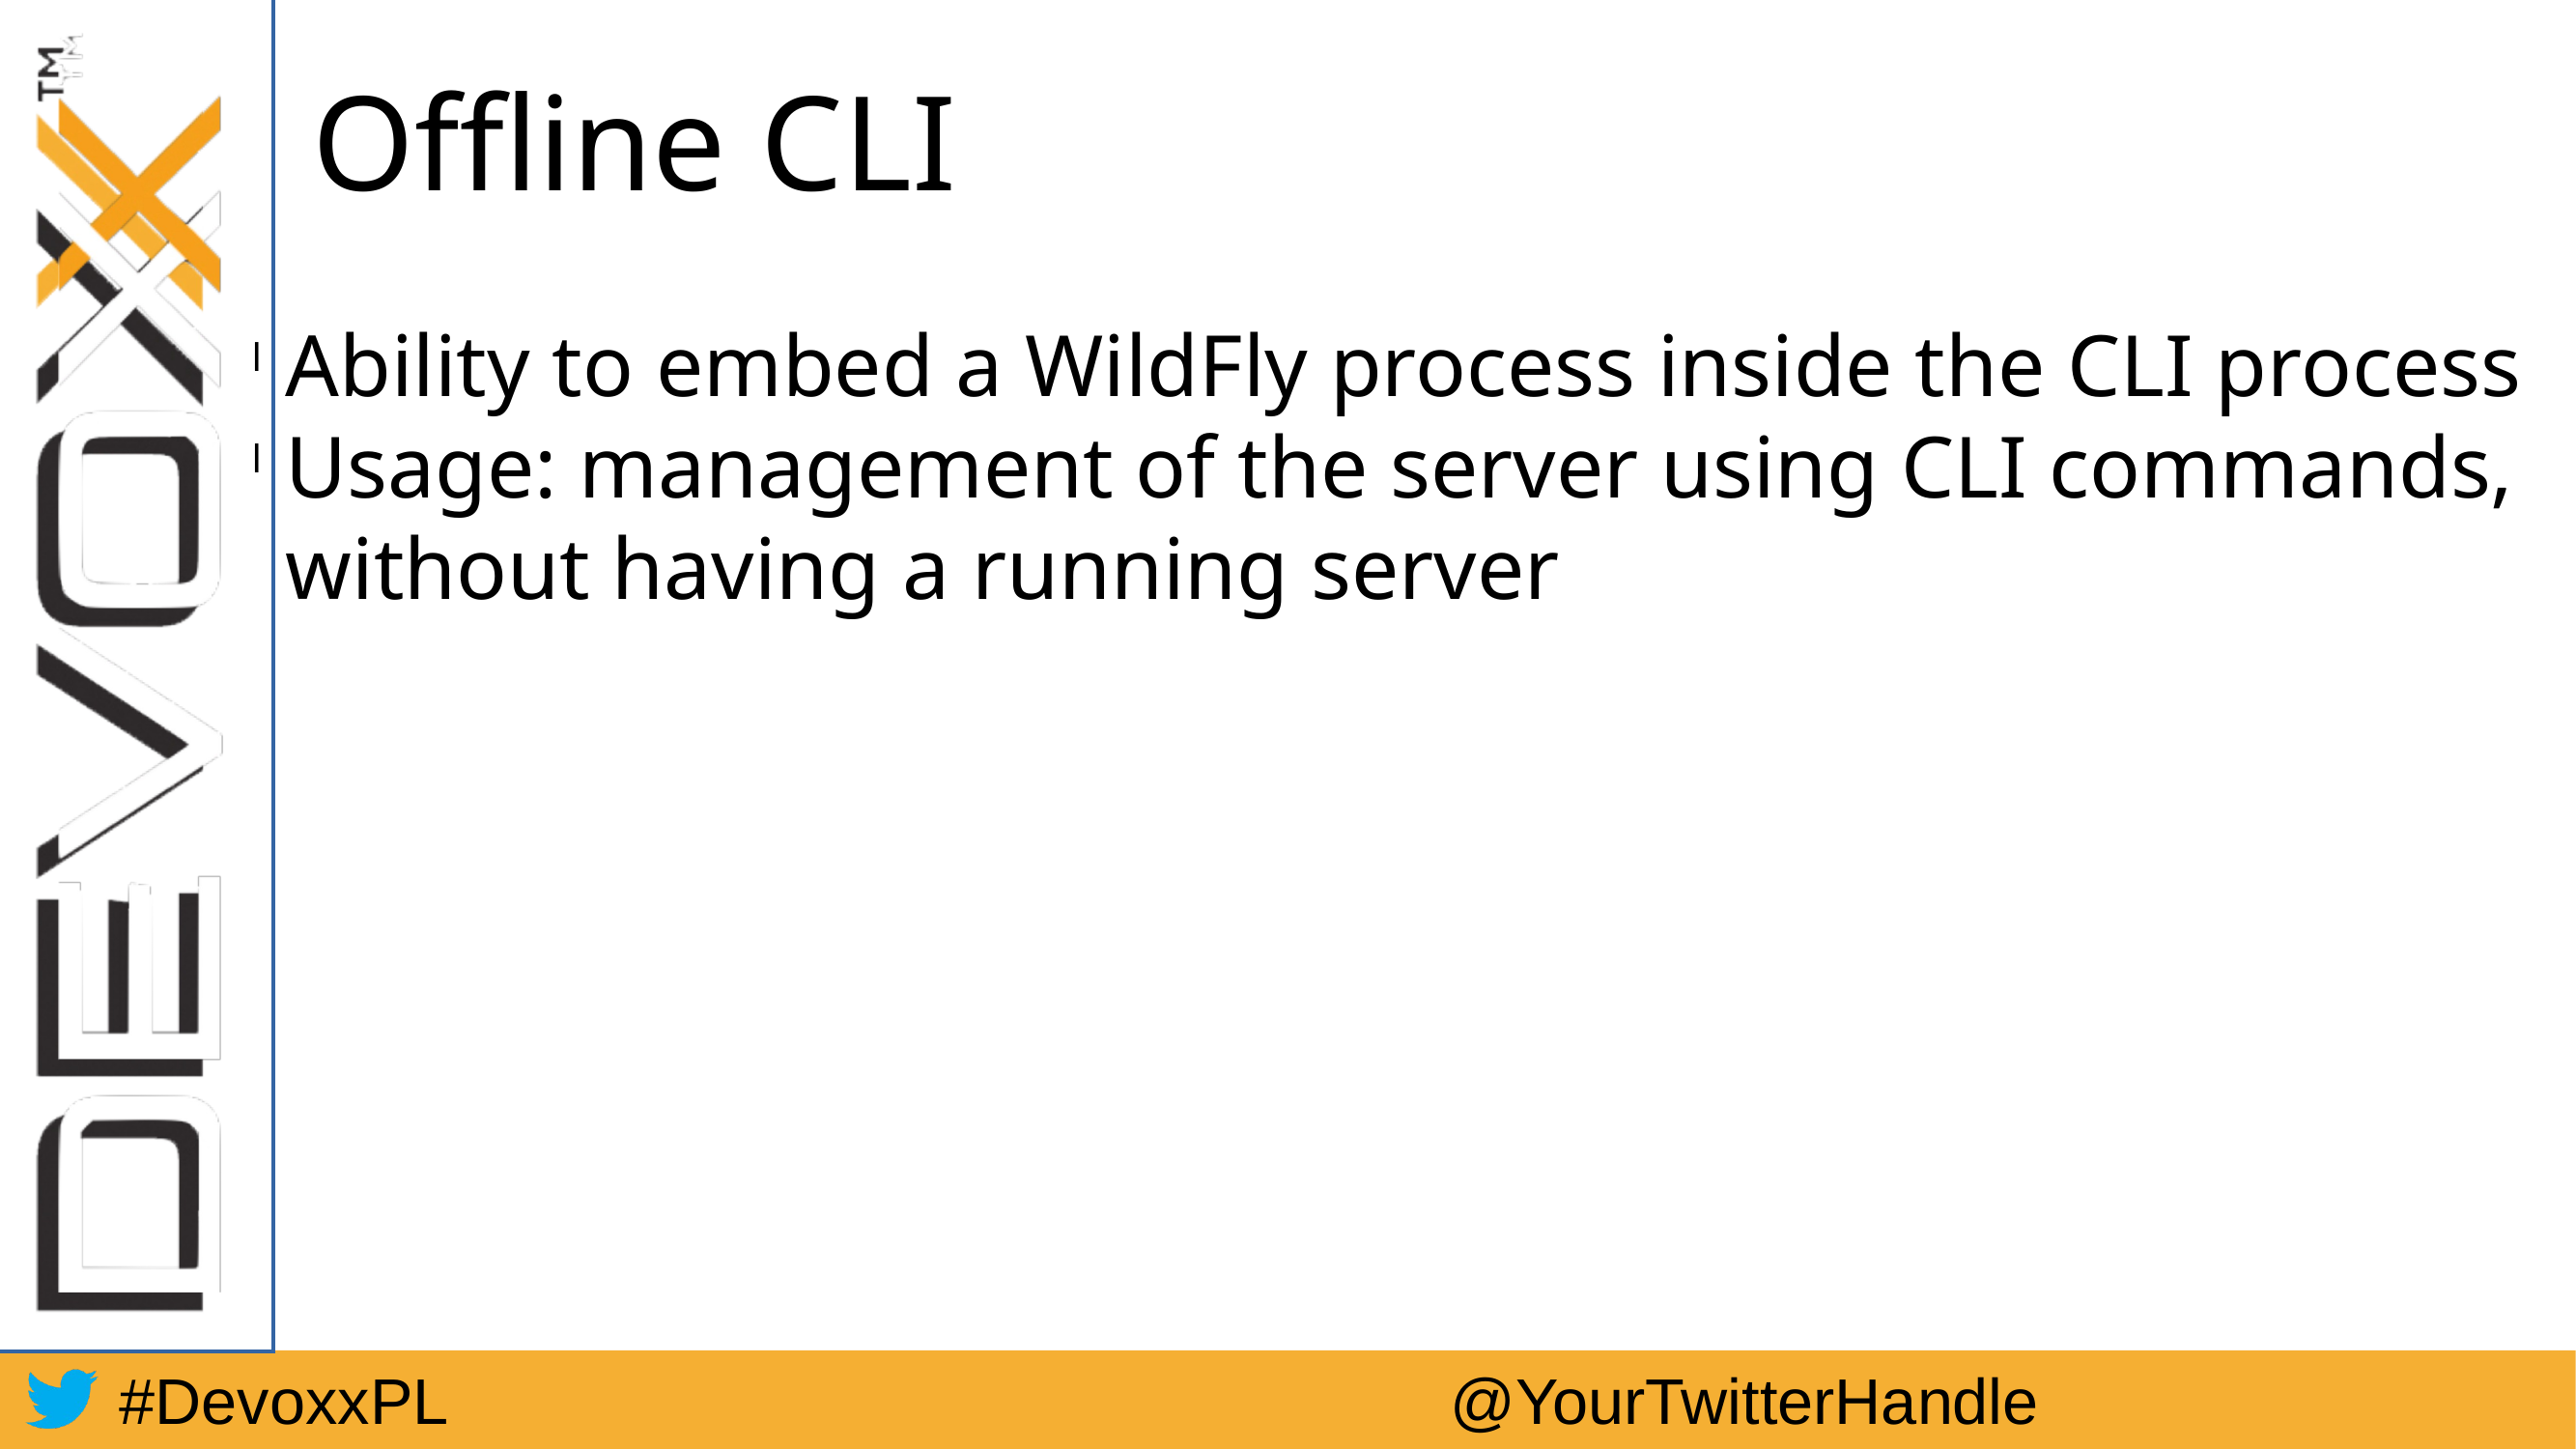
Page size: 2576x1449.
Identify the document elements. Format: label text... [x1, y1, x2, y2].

text_box Offline CLI [312, 19, 2522, 258]
text_box Ability to embed a WildFly process inside the CLI process Usage: management of the server using CLI commands, without having a running server [251, 311, 2526, 1332]
picture [0, 39, 220, 1350]
picture [0, 1353, 123, 1449]
picture [60, 34, 223, 1292]
